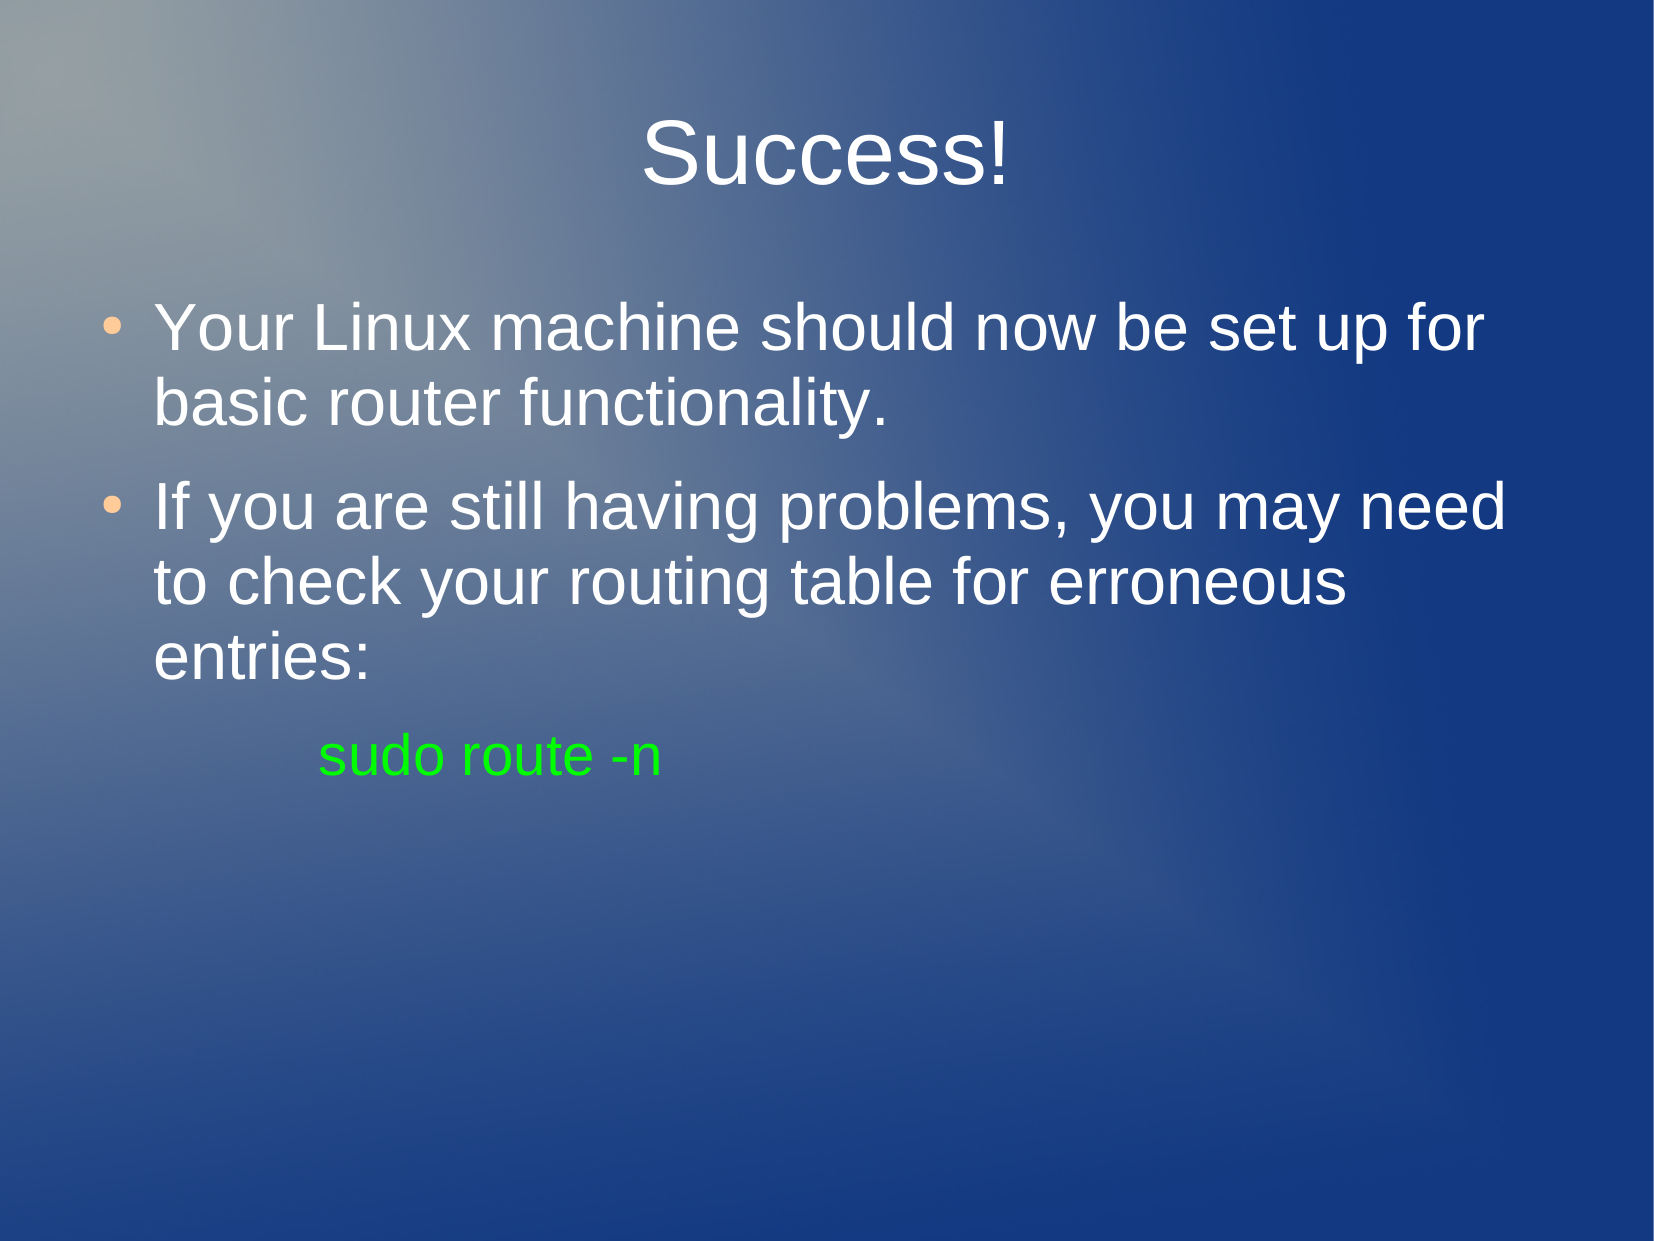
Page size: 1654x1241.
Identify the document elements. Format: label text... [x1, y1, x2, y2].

title Success! [82, 49, 1571, 257]
list Your Linux machine should now be set up for basic router functionality. If you are still having problems, you may need to check your routing table for erroneous entries: sudo route -n [82, 290, 1571, 1109]
picture [0, 0, 1654, 1241]
